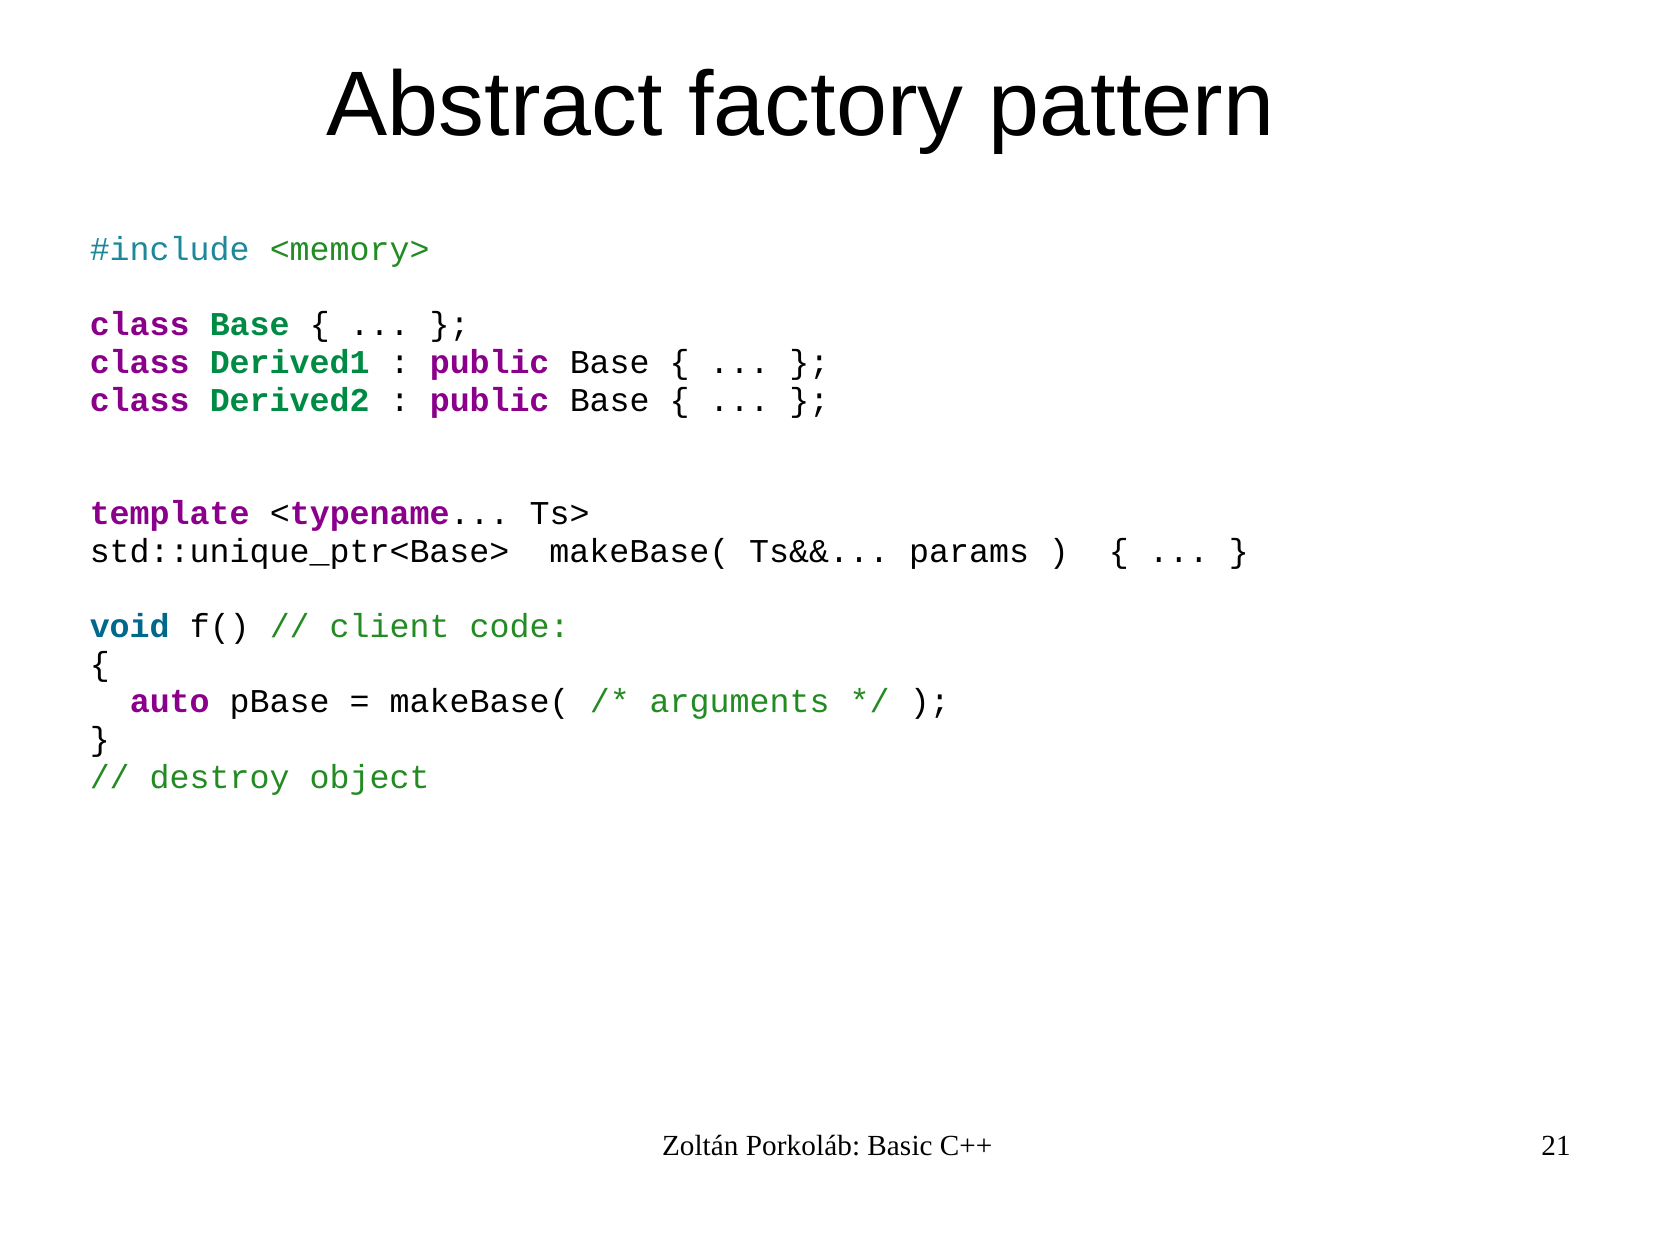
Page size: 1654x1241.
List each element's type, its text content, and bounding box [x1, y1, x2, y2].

text_box #include <memory> class Base { ... }; class Derived1 : public Base { ... }; class Derived2 : public Base { ... }; template <typename... Ts> std::unique_ptr<Base> makeBase( Ts&&... params ) { ... } void f() // client code: { auto pBase = makeBase( /* arguments */ ); } // destroy object [75, 225, 1639, 1081]
title Abstract factory pattern [56, 0, 1546, 208]
